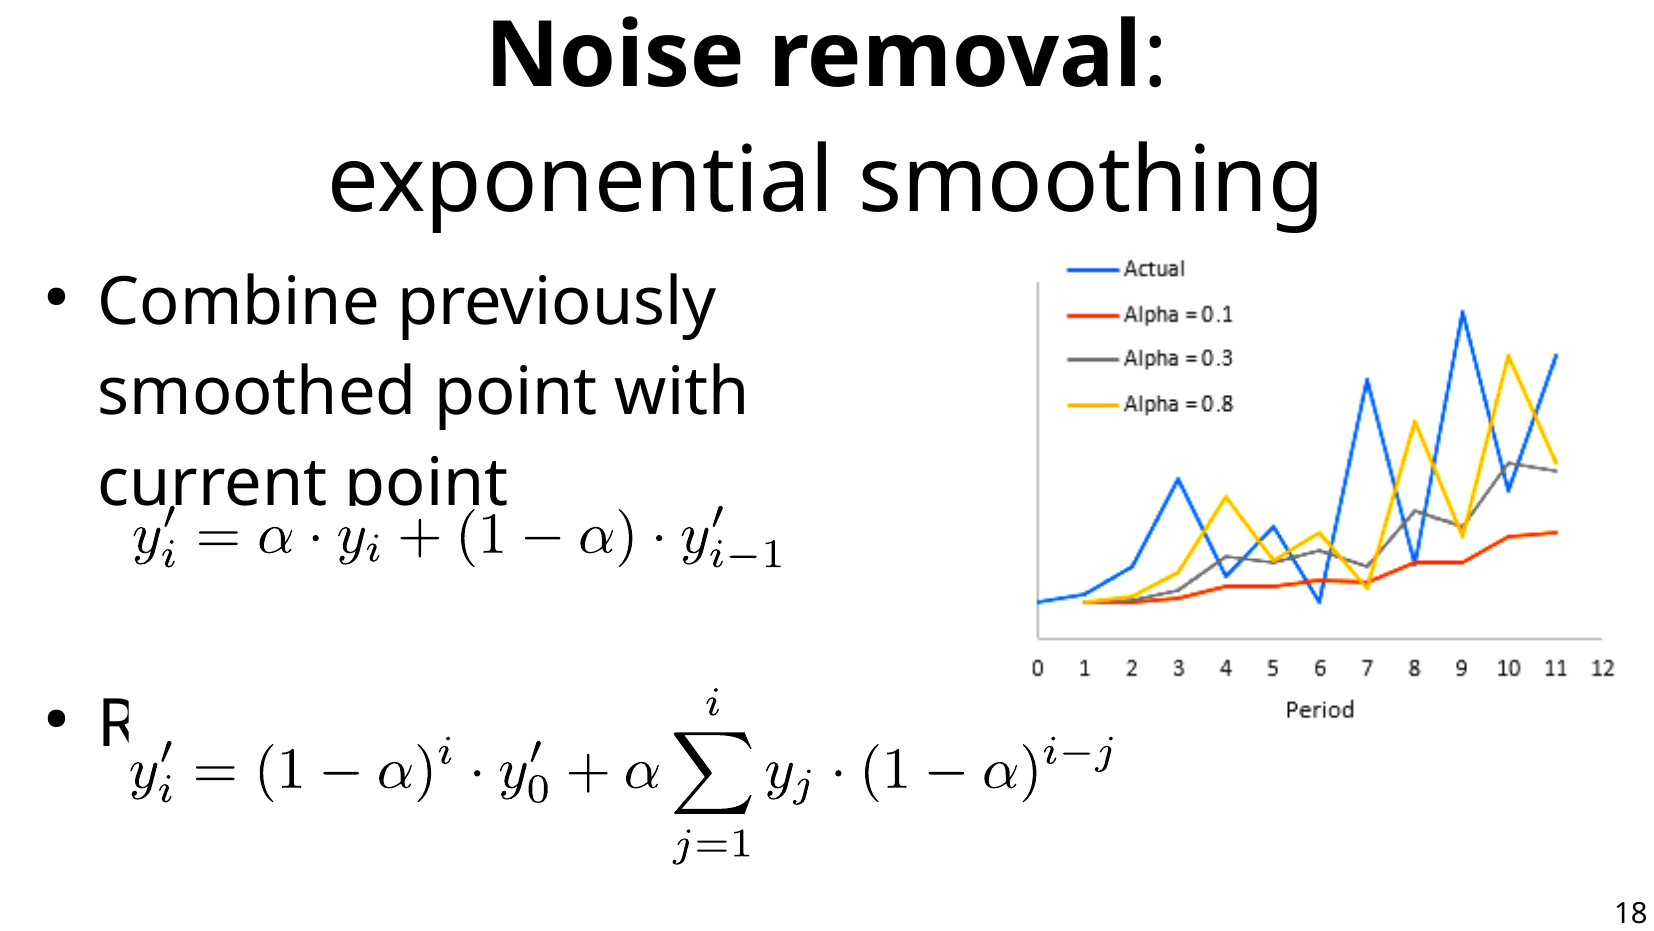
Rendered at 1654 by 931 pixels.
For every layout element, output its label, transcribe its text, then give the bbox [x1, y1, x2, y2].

list Combine previously smoothed point with current point Recursively substituting [26, 253, 1055, 829]
title Noise removal: exponential smoothing [82, 1, 1571, 226]
picture [1051, 243, 1620, 745]
text_box [131, 505, 785, 572]
text_box [128, 688, 1117, 865]
